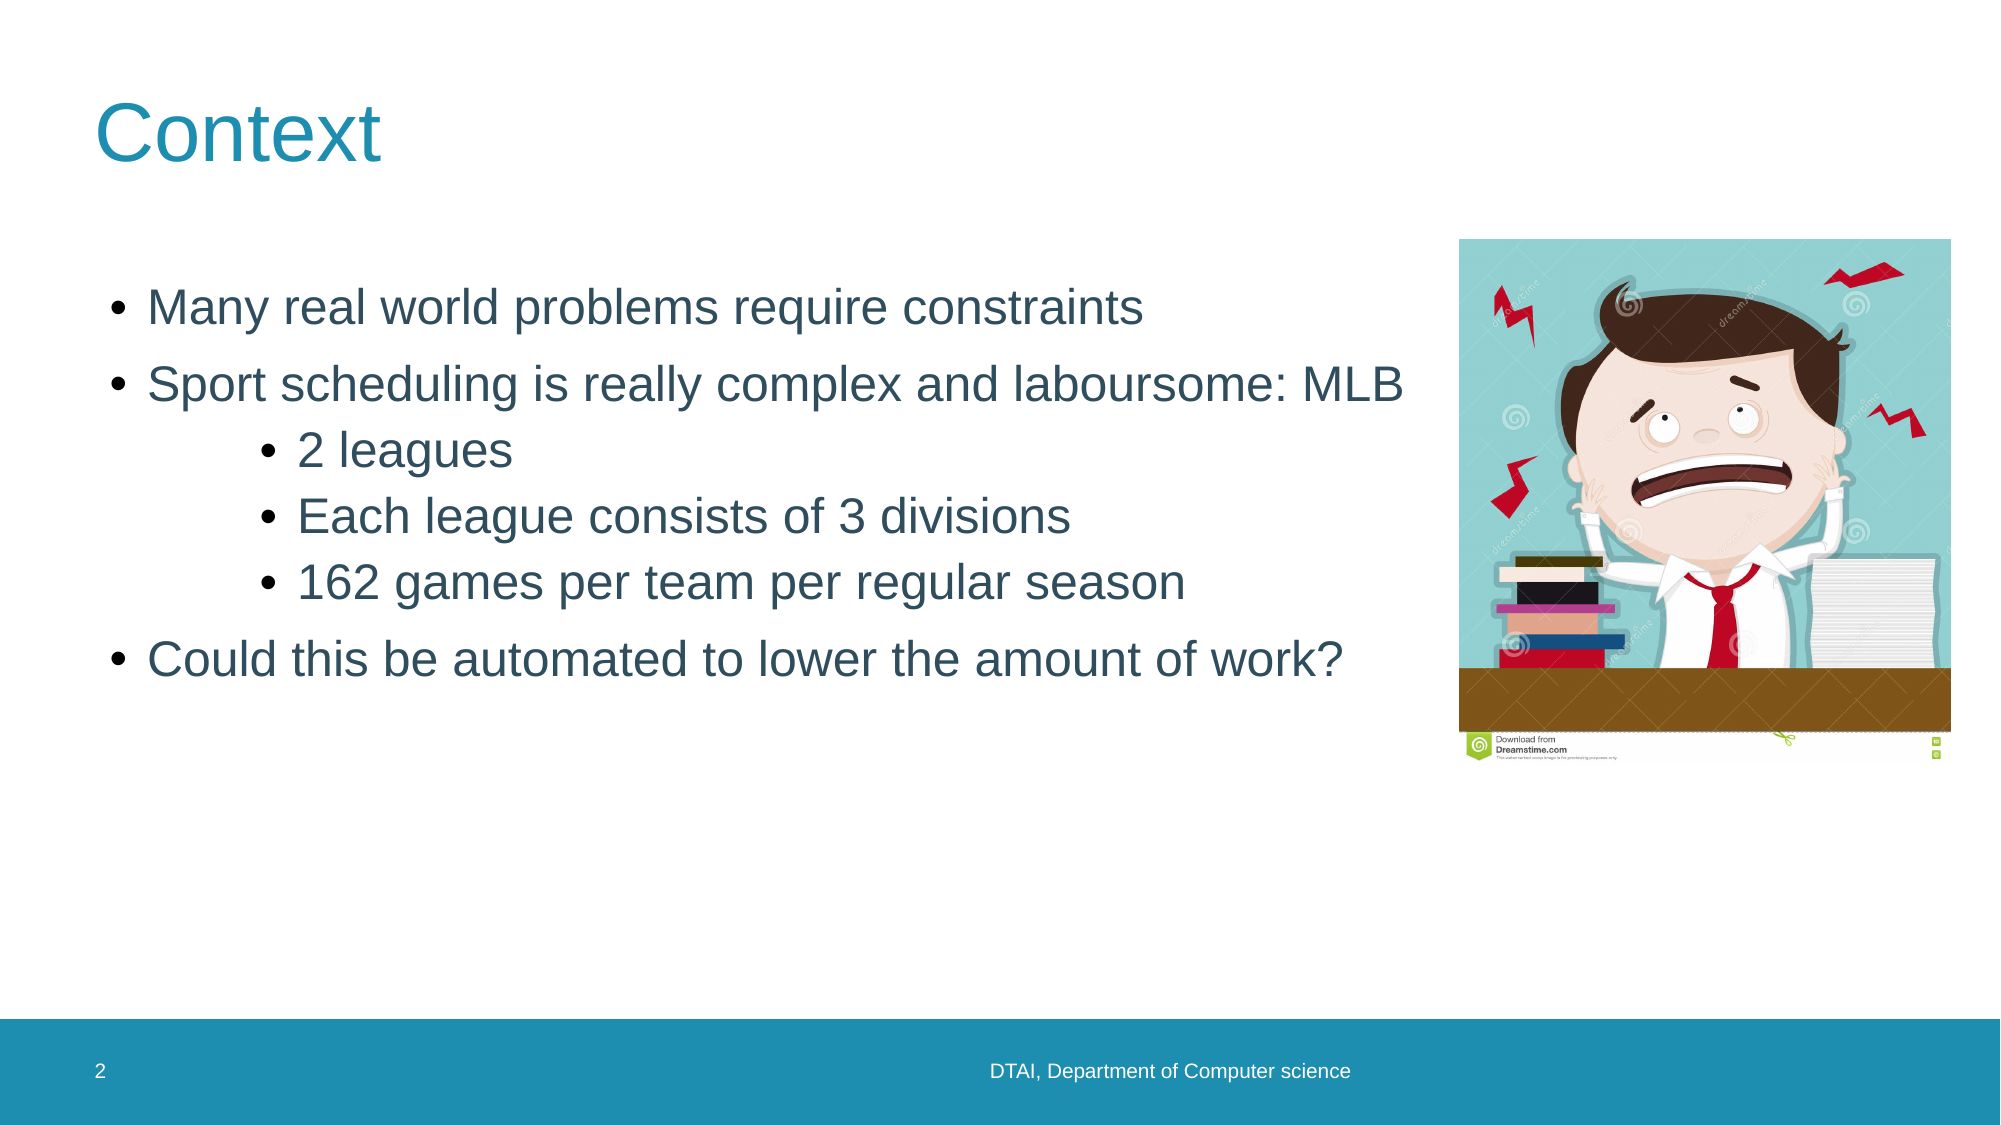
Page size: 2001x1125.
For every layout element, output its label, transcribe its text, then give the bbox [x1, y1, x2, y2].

title Context [94, 33, 1906, 223]
list Many real world problems require constraints Sport scheduling is really complex and laboursome: MLB 2 leagues Each league consists of 3 divisions 162 games per team per regular season Could this be automated to lower the amount of work? [94, 271, 1906, 1004]
text_box DTAI, Department of Computer science [989, 1018, 1809, 1125]
picture [1459, 239, 1951, 766]
text_box <number> [94, 1018, 201, 1125]
